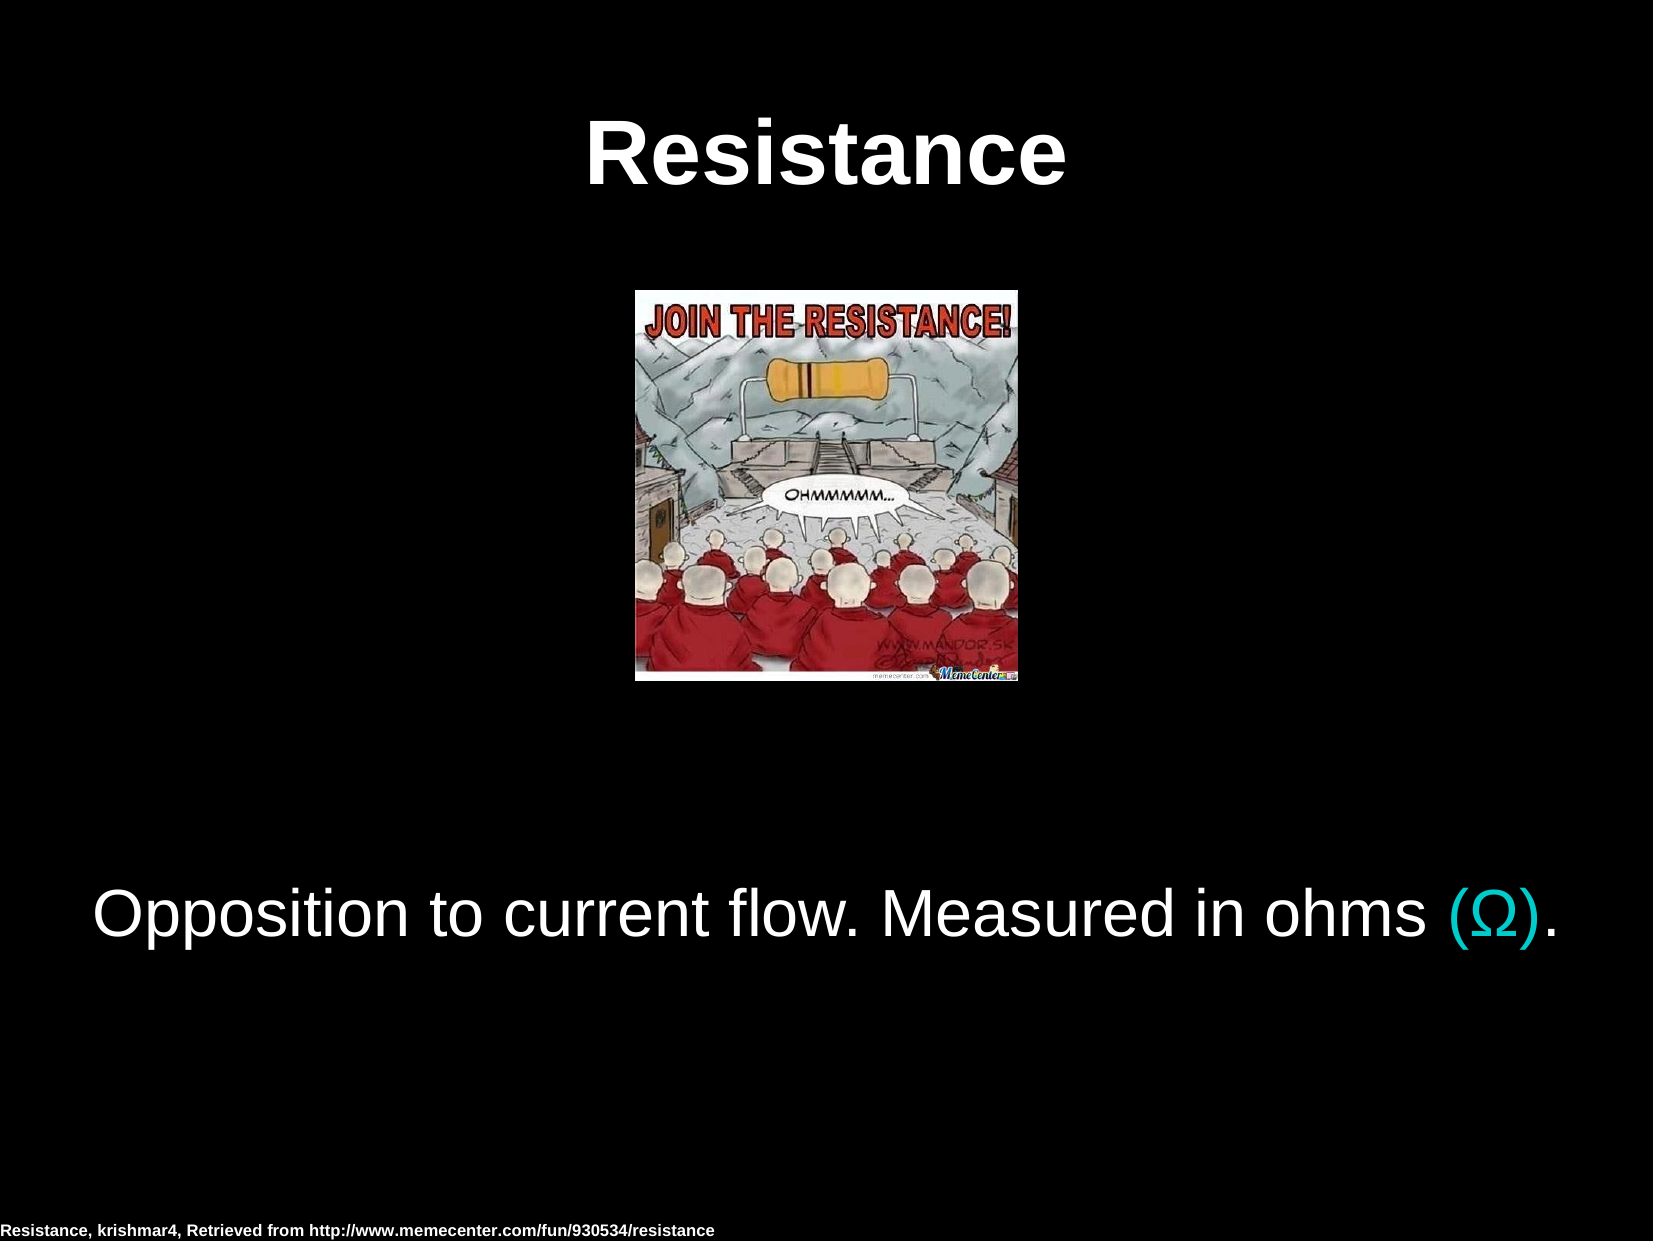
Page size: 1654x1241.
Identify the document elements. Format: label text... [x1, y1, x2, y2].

list Opposition to current flow. Measured in ohms (Ω). [82, 717, 1571, 1109]
picture [635, 290, 1018, 681]
title Resistance [82, 49, 1571, 257]
text_box Resistance, krishmar4, Retrieved from http://www.memecenter.com/fun/930534/resistance [0, 1221, 712, 1240]
